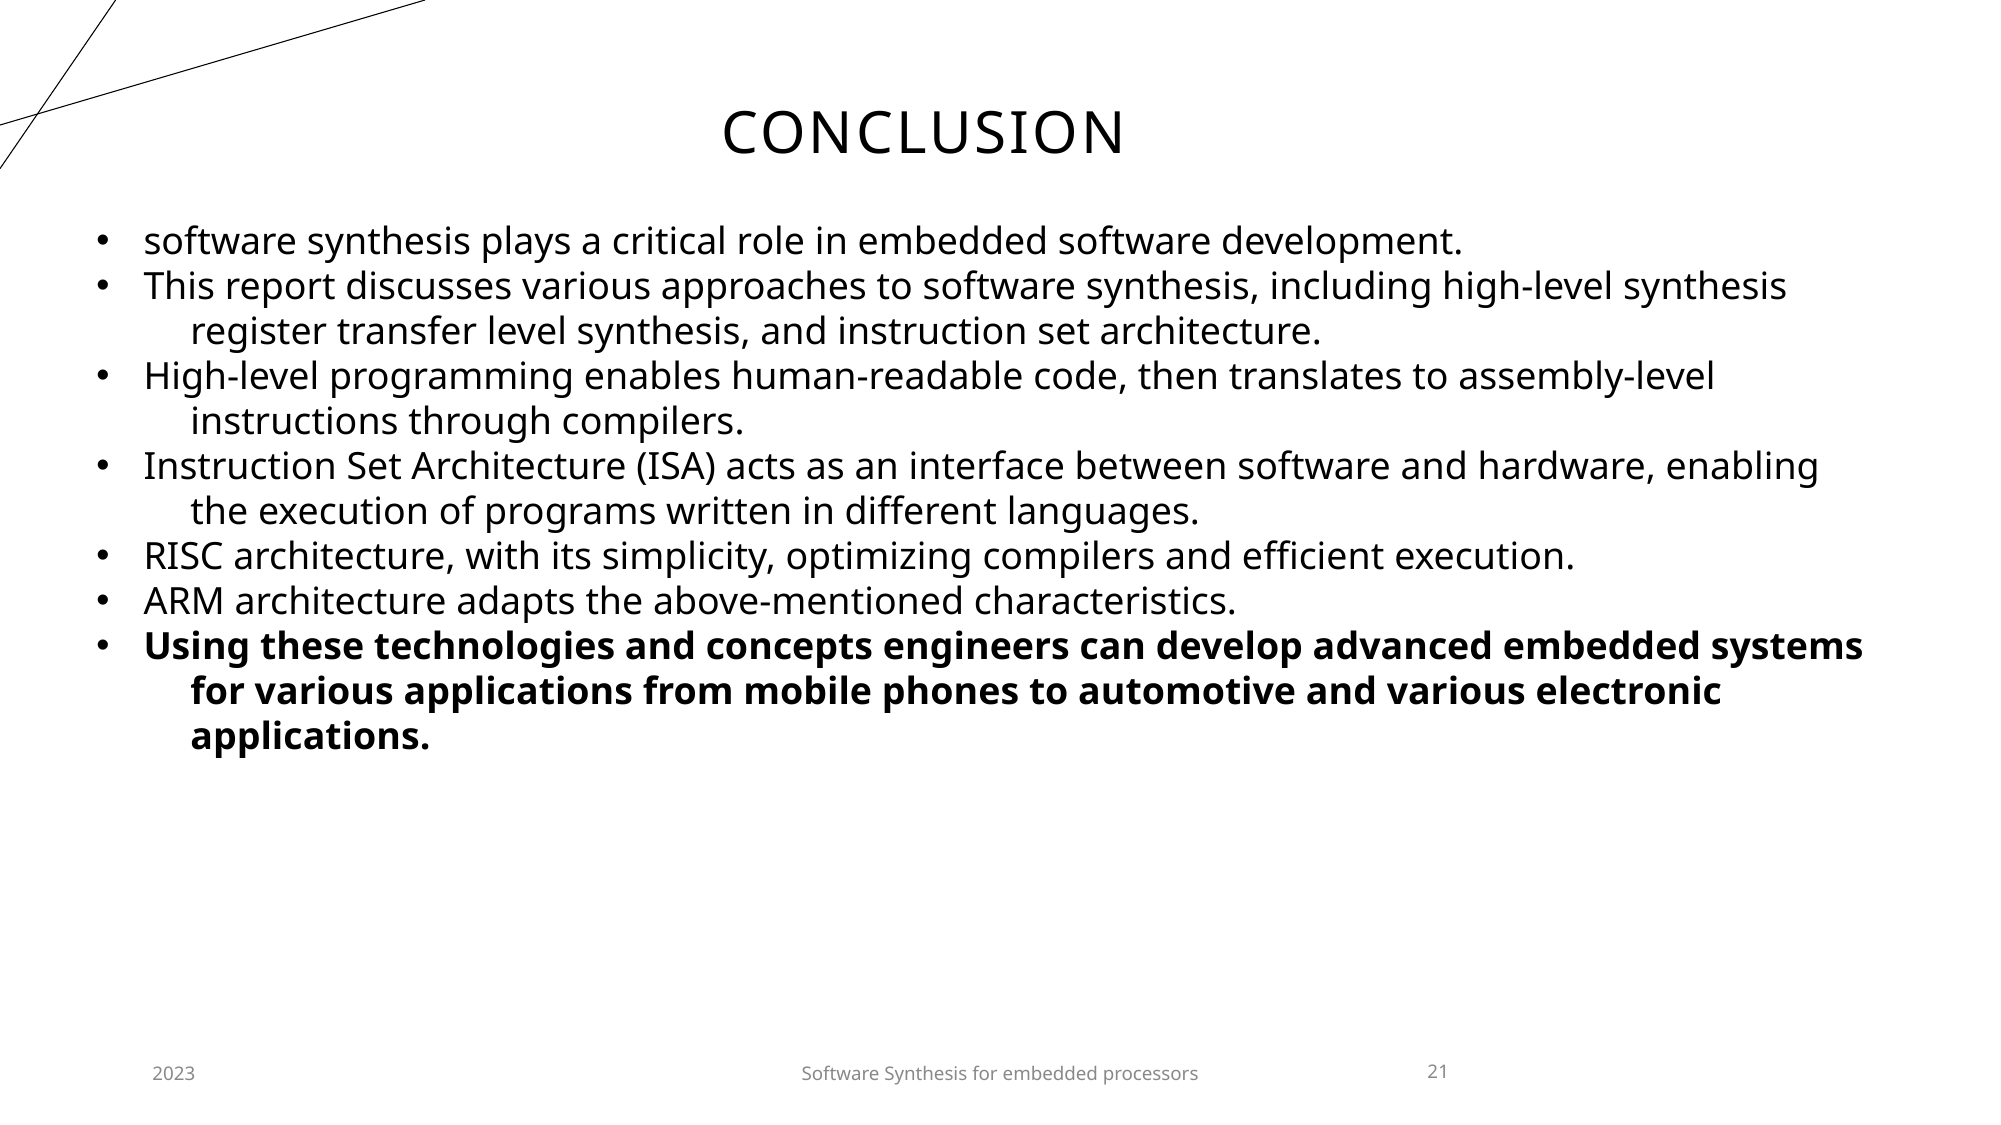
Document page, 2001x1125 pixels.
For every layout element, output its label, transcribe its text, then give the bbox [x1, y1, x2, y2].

text_box 2023 [137, 1042, 588, 1103]
text_box [1412, 1042, 1863, 1103]
title CONCLUSION [61, 59, 1787, 210]
text_box software synthesis plays a critical role in embedded software development. This report discusses various approaches to software synthesis, including high-level synthesis register transfer level synthesis, and instruction set architecture. High-level programming enables human-readable code, then translates to assembly-level instructions through compilers. Instruction Set Architecture (ISA) acts as an interface between software and hardware, enabling the execution of programs written in different languages. RISC architecture, with its simplicity, optimizing compilers and efficient execution. ARM architecture adapts the above-mentioned characteristics. Using these technologies and concepts engineers can develop advanced embedded systems for various applications from mobile phones to automotive and various electronic applications. [81, 209, 1899, 725]
text_box Software Synthesis for embedded processors [662, 1042, 1338, 1103]
